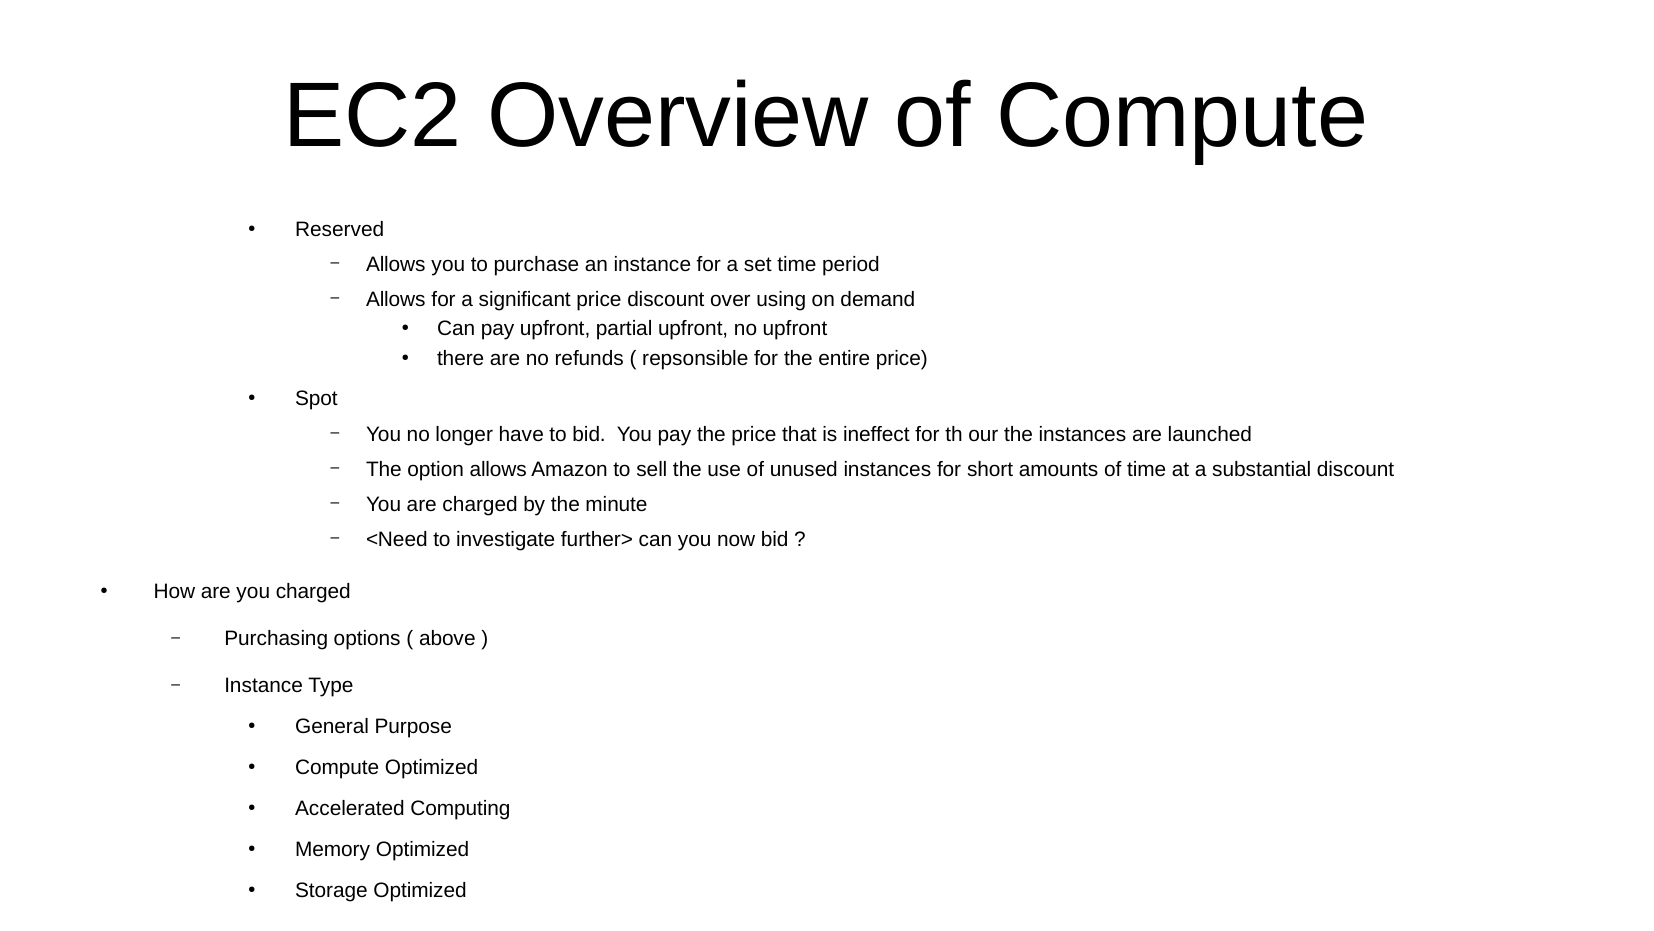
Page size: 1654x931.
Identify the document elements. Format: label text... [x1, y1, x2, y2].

title EC2 Overview of Compute [82, 37, 1571, 193]
list Reserved Allows you to purchase an instance for a set time period Allows for a significant price discount over using on demand Can pay upfront, partial upfront, no upfront there are no refunds ( repsonsible for the entire price) Spot You no longer have to bid. You pay the price that is ineffect for th our the instances are launched The option allows Amazon to sell the use of unused instances for short amounts of time at a substantial discount You are charged by the minute <Need to investigate further> can you now bid ? How are you charged Purchasing options ( above ) Instance Type General Purpose Compute Optimized Accelerated Computing Memory Optimized Storage Optimized [82, 217, 1636, 916]
